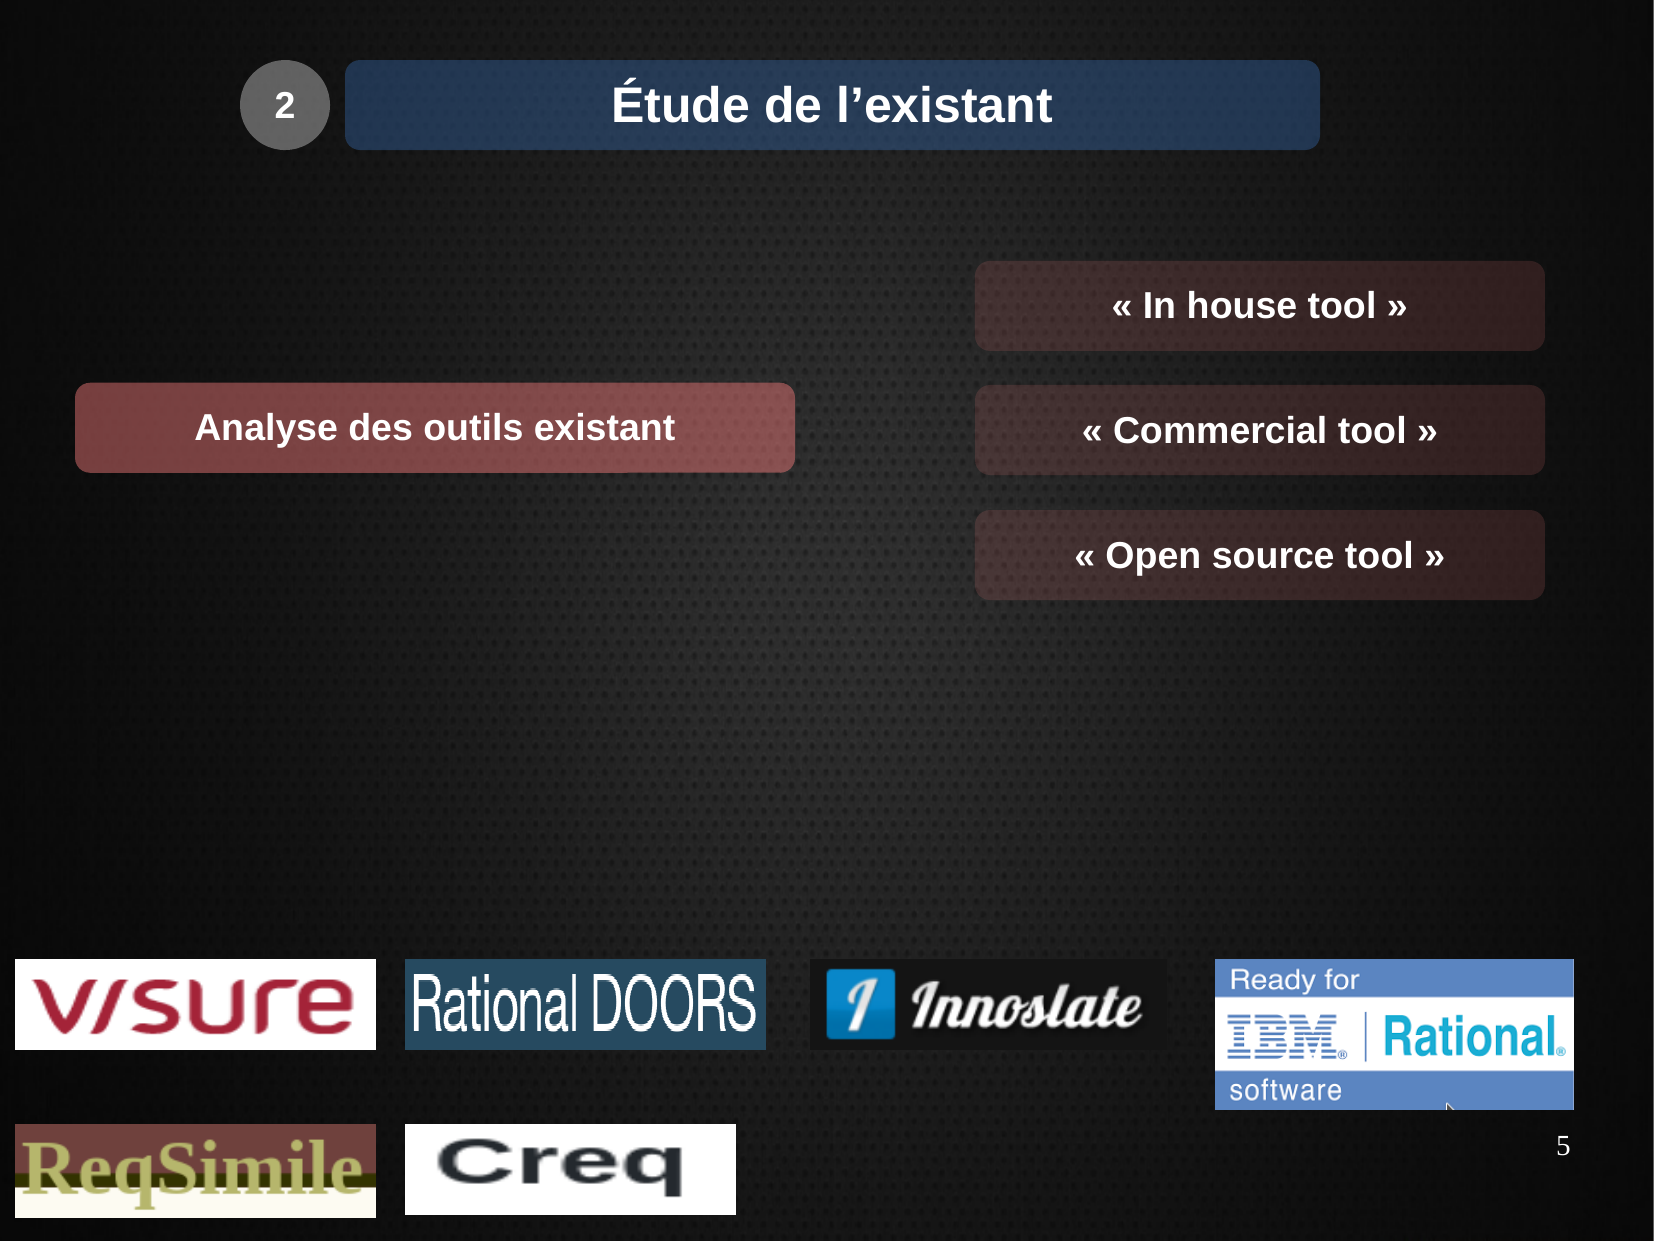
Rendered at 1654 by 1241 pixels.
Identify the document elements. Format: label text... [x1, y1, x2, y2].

text_box « Open source tool » [974, 510, 1546, 601]
text_box 2 [240, 60, 331, 151]
text_box Étude de l’existant [345, 60, 1321, 151]
text_box Analyse des outils existant [75, 382, 796, 473]
picture [0, 0, 1654, 1241]
text_box « In house tool » [974, 260, 1546, 351]
text_box « Commercial tool » [975, 384, 1546, 476]
